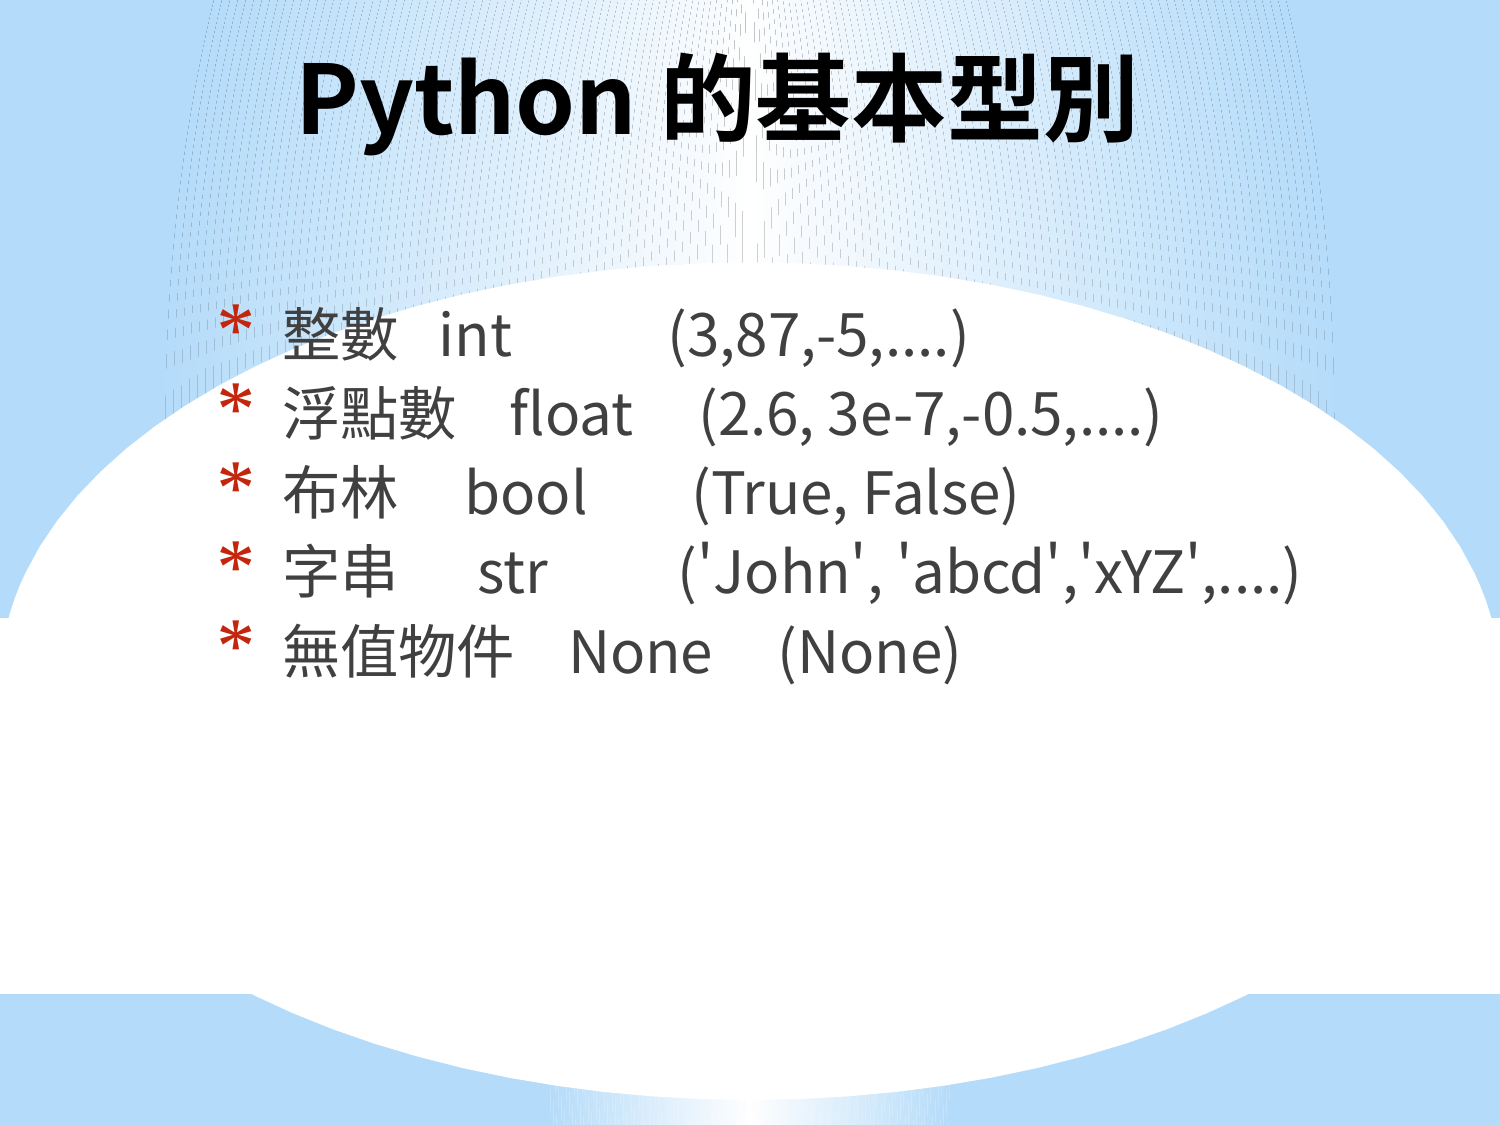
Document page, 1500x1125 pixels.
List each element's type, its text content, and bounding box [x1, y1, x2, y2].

list 整數 int (3,87,-5,....) 浮點數 float (2.6, 3e-7,-0.5,....) 布林 bool (True, False) 字串 str ('John', 'abcd','xYZ',....) 無值物件 None (None) [194, 290, 1400, 1047]
title Python的基本型別 [183, 30, 1252, 219]
